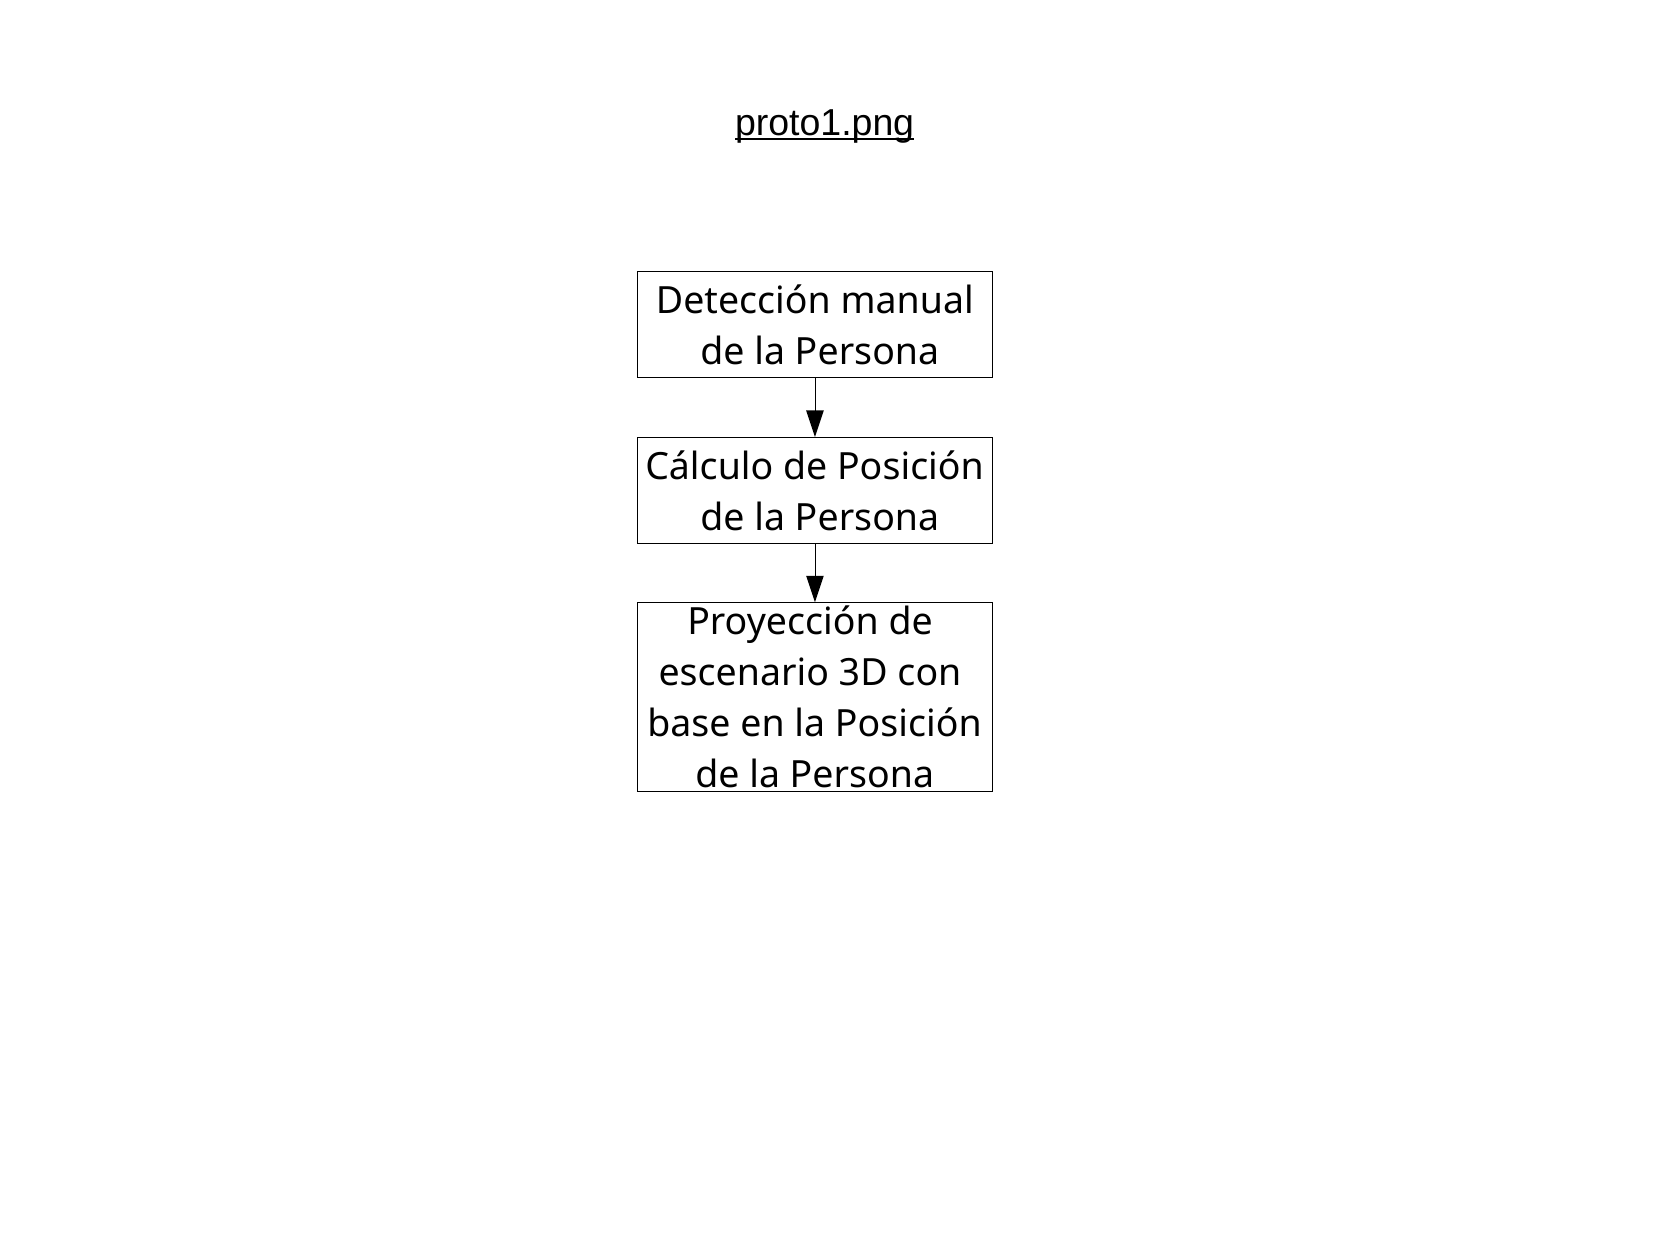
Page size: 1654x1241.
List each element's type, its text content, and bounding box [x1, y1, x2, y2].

text_box Cálculo de Posición de la Persona [637, 437, 993, 544]
text_box Detección manual de la Persona [637, 271, 993, 378]
text_box Proyección de escenario 3D con base en la Posición de la Persona [637, 602, 993, 792]
text_box proto1.png [720, 94, 929, 152]
